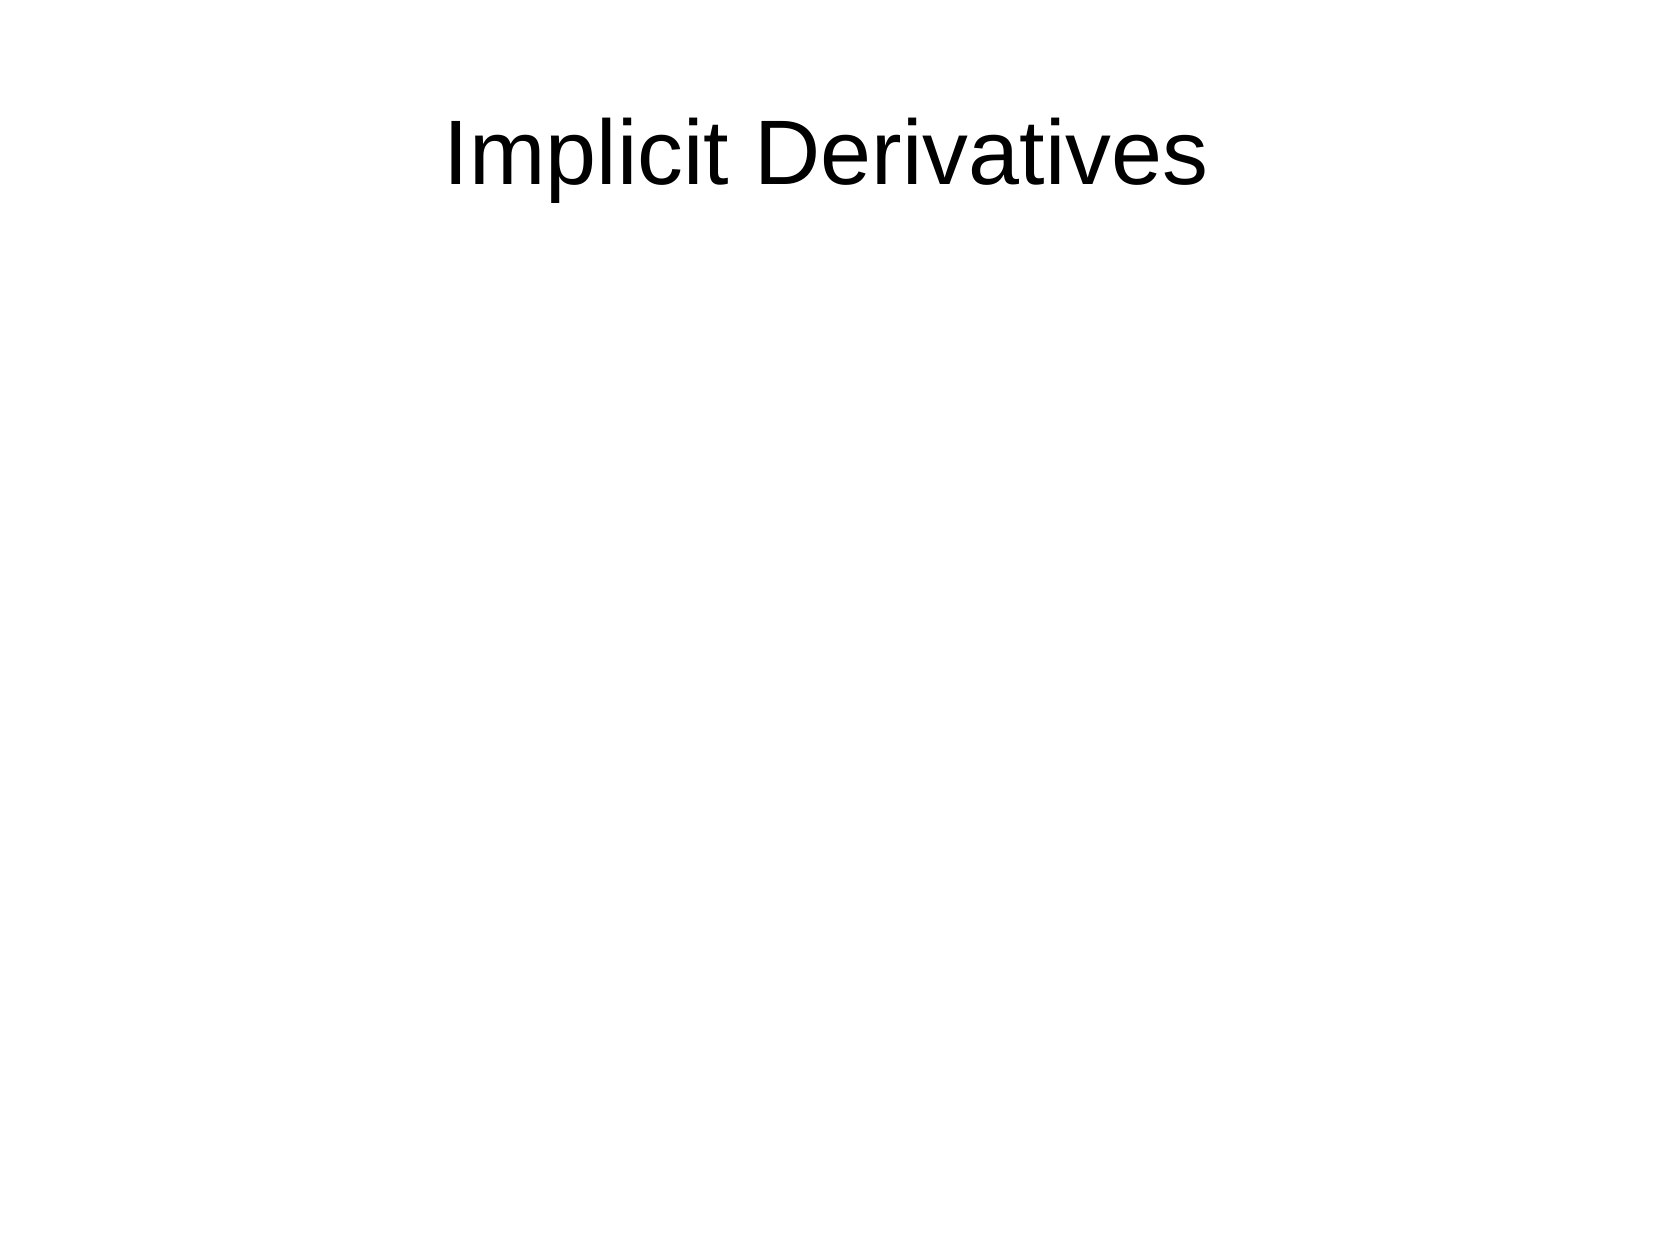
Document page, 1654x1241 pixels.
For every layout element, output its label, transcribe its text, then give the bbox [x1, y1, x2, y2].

title Implicit Derivatives [82, 49, 1571, 257]
